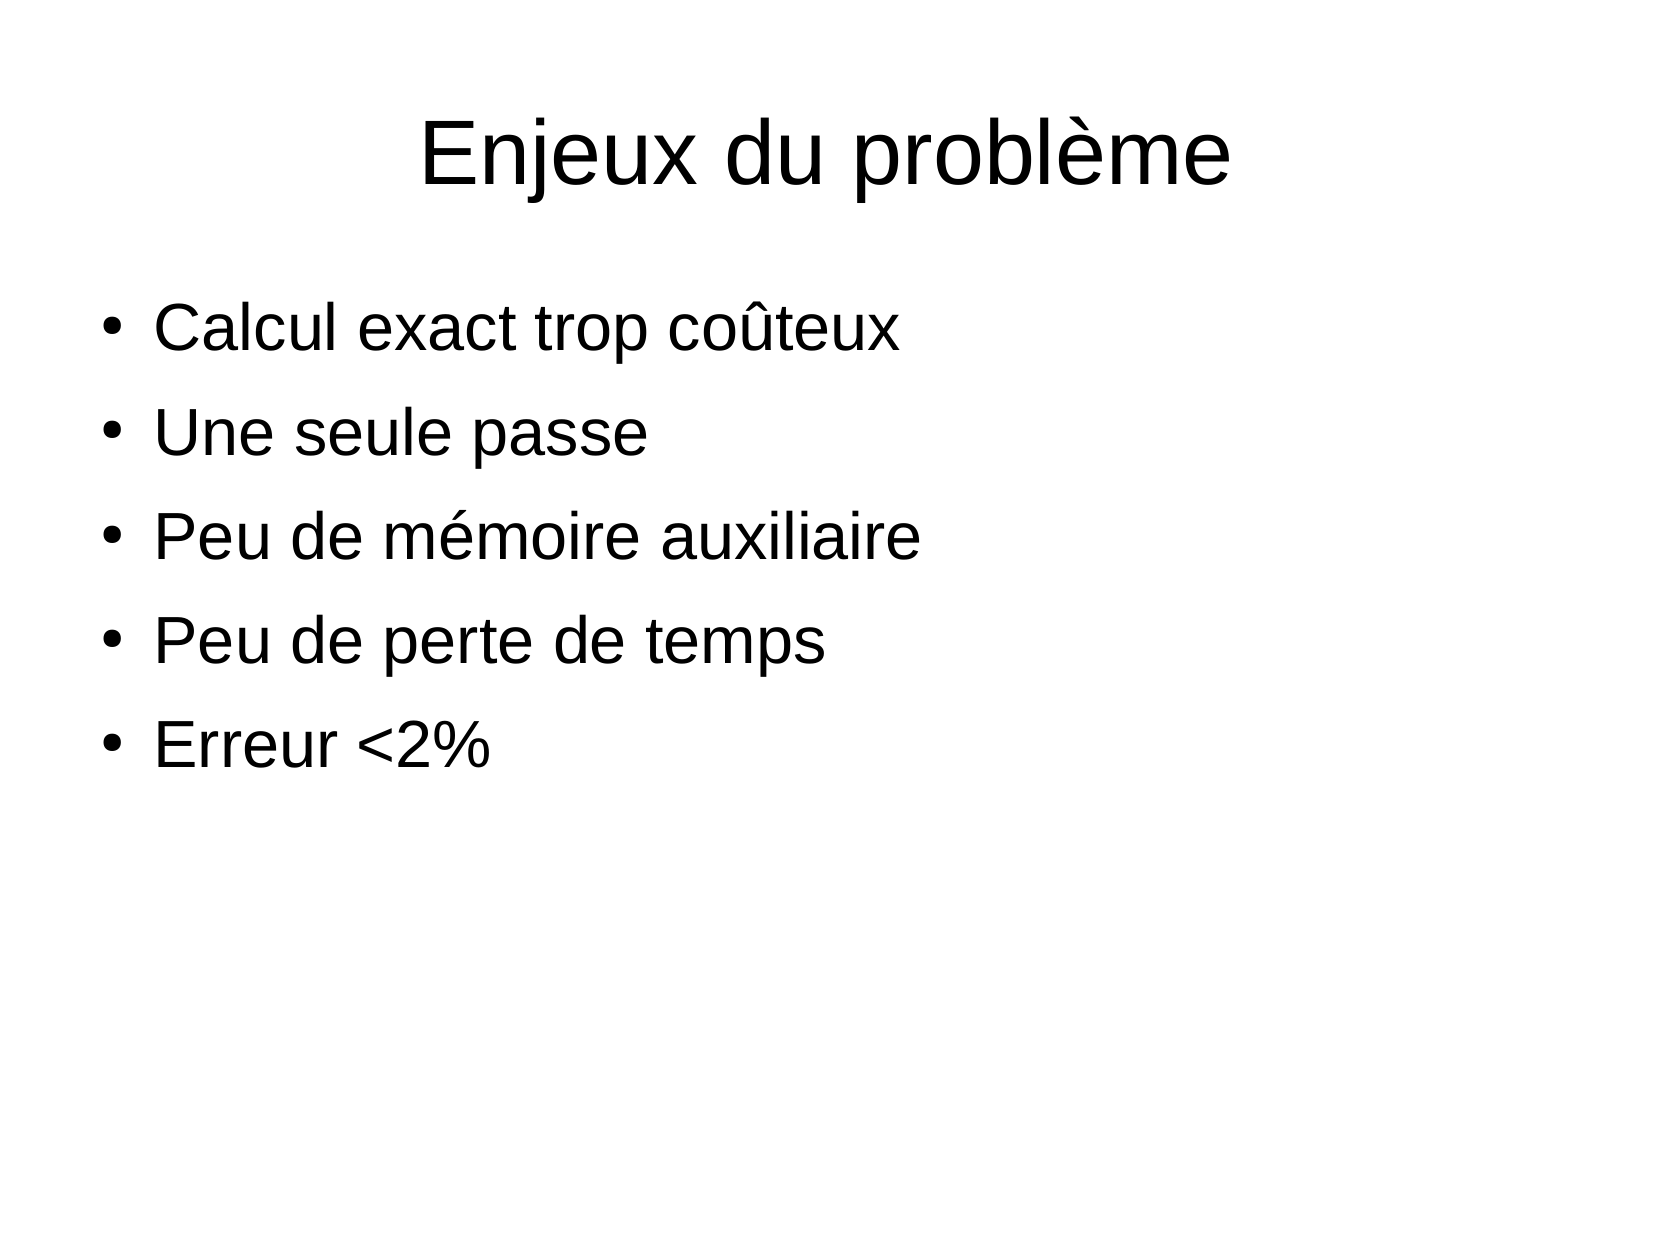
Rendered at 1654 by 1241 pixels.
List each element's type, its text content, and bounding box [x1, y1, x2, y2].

title Enjeux du problème [82, 49, 1571, 257]
list Calcul exact trop coûteux Une seule passe Peu de mémoire auxiliaire Peu de perte de temps Erreur <2% [82, 290, 1538, 1010]
